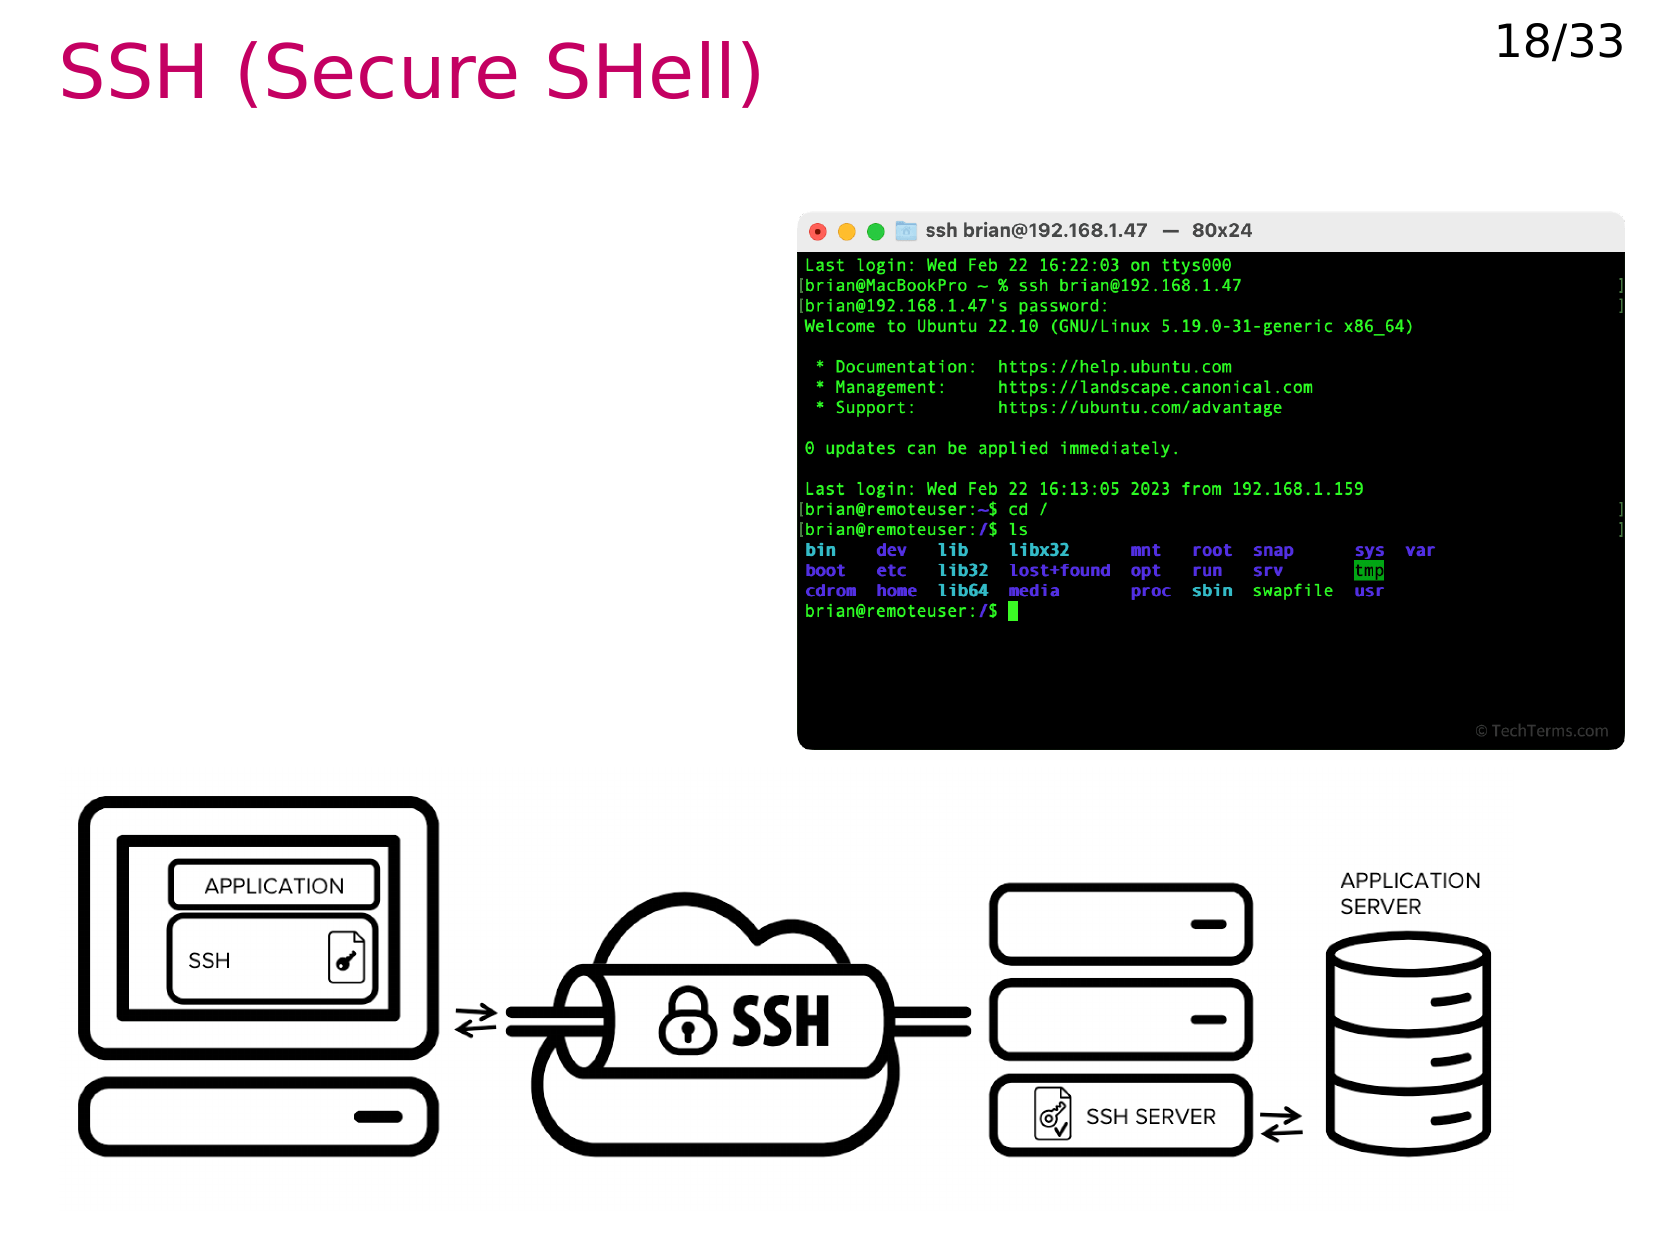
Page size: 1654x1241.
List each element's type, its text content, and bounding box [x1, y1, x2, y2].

picture [797, 211, 1625, 750]
title SSH (Secure SHell) [59, 29, 1625, 148]
picture [59, 767, 1514, 1211]
